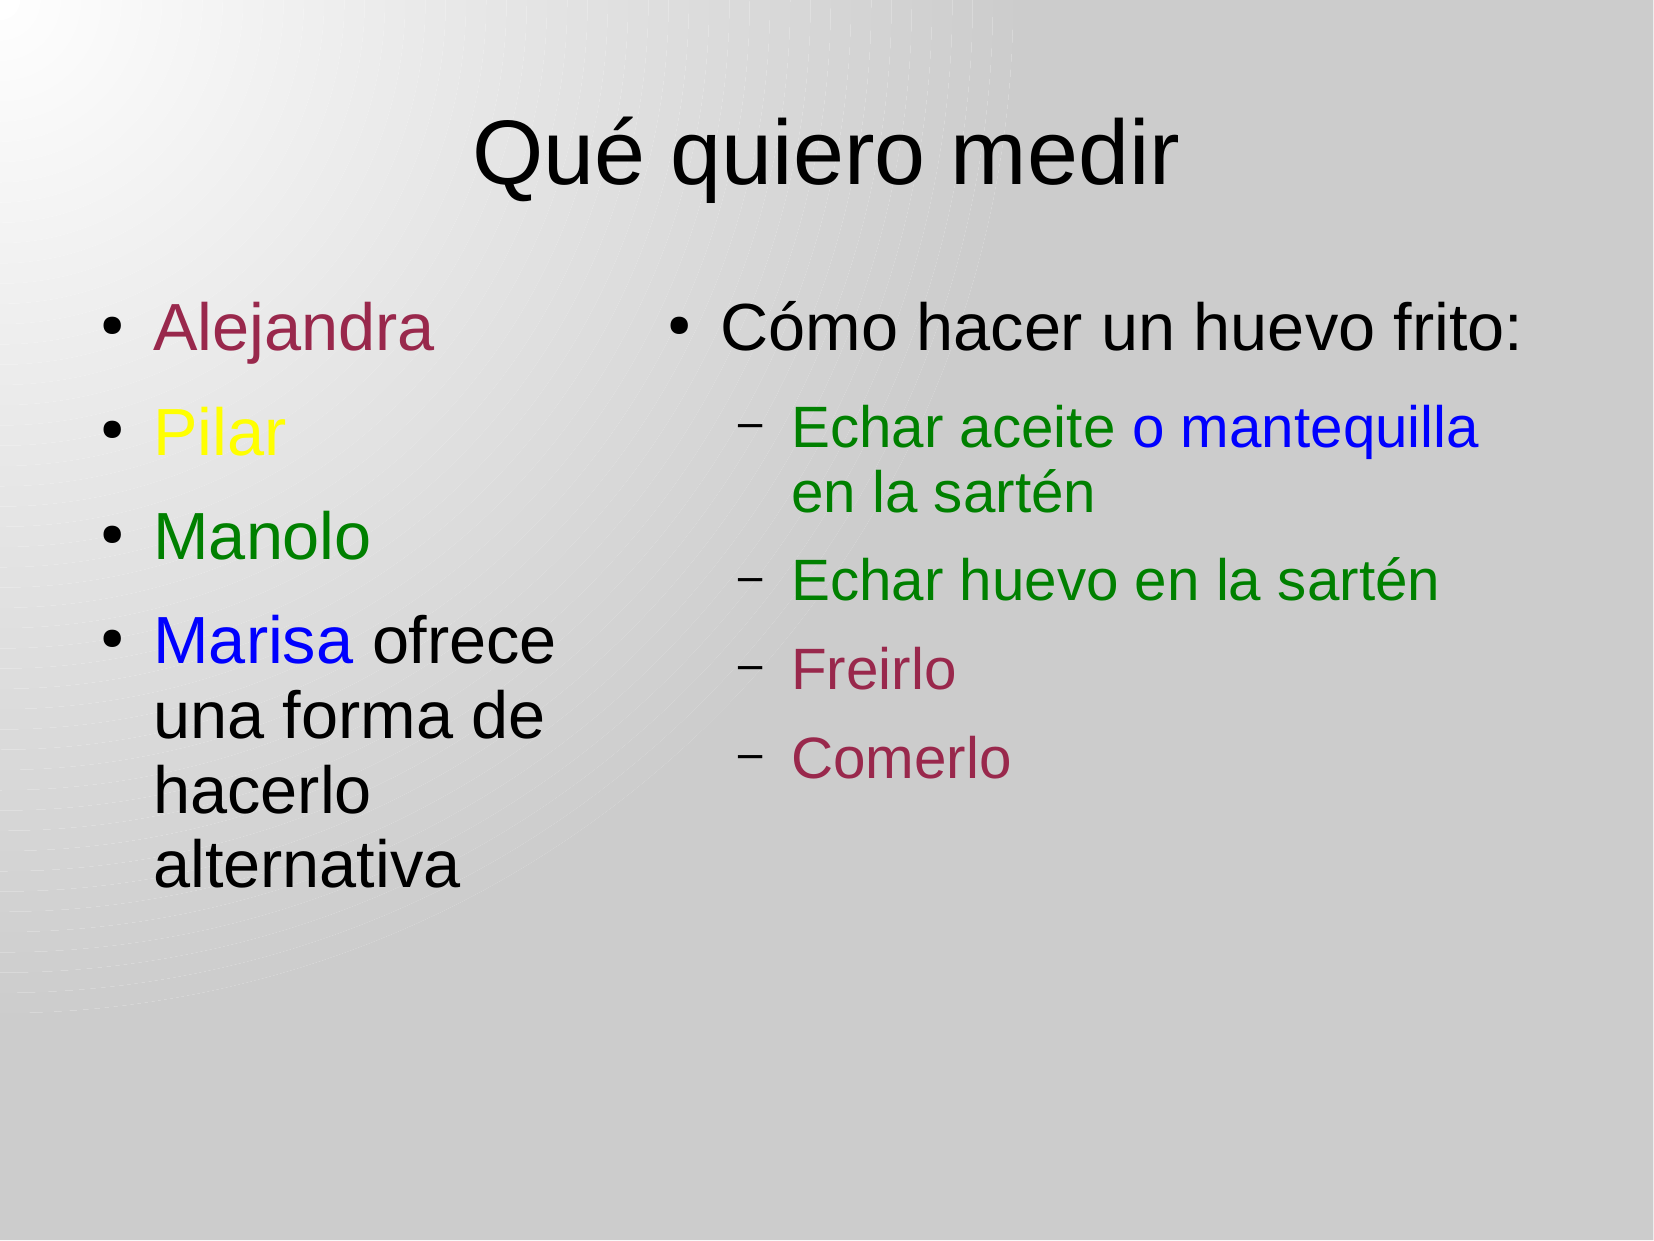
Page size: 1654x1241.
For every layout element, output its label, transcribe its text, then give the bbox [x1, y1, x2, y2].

title Qué quiero medir [82, 49, 1571, 257]
list Alejandra Pilar Manolo Marisa ofrece una forma de hacerlo alternativa [82, 290, 591, 1109]
list Cómo hacer un huevo frito: Echar aceite o mantequilla en la sartén Echar huevo en la sartén Freirlo Comerlo [649, 290, 1539, 1109]
